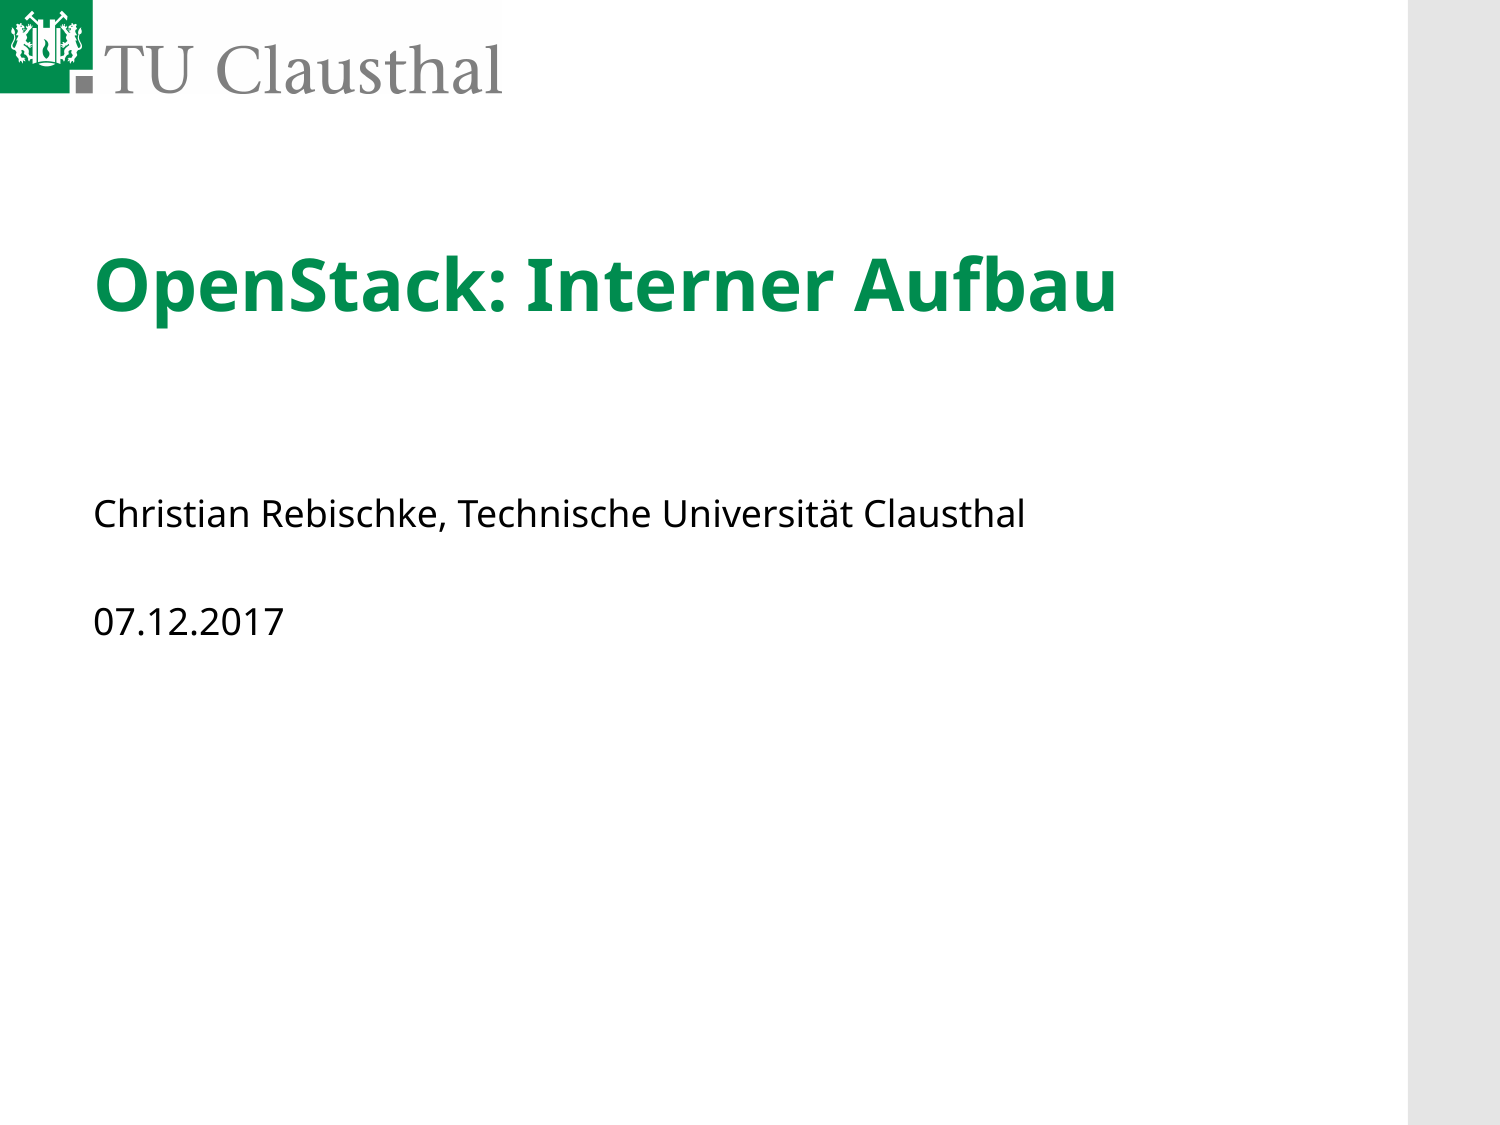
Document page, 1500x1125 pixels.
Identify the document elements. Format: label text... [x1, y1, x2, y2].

subtitle Christian Rebischke, Technische Universität Clausthal 07.12.2017 [78, 373, 1348, 764]
title OpenStack: Interner Aufbau [78, 231, 1348, 373]
picture [0, 0, 502, 94]
